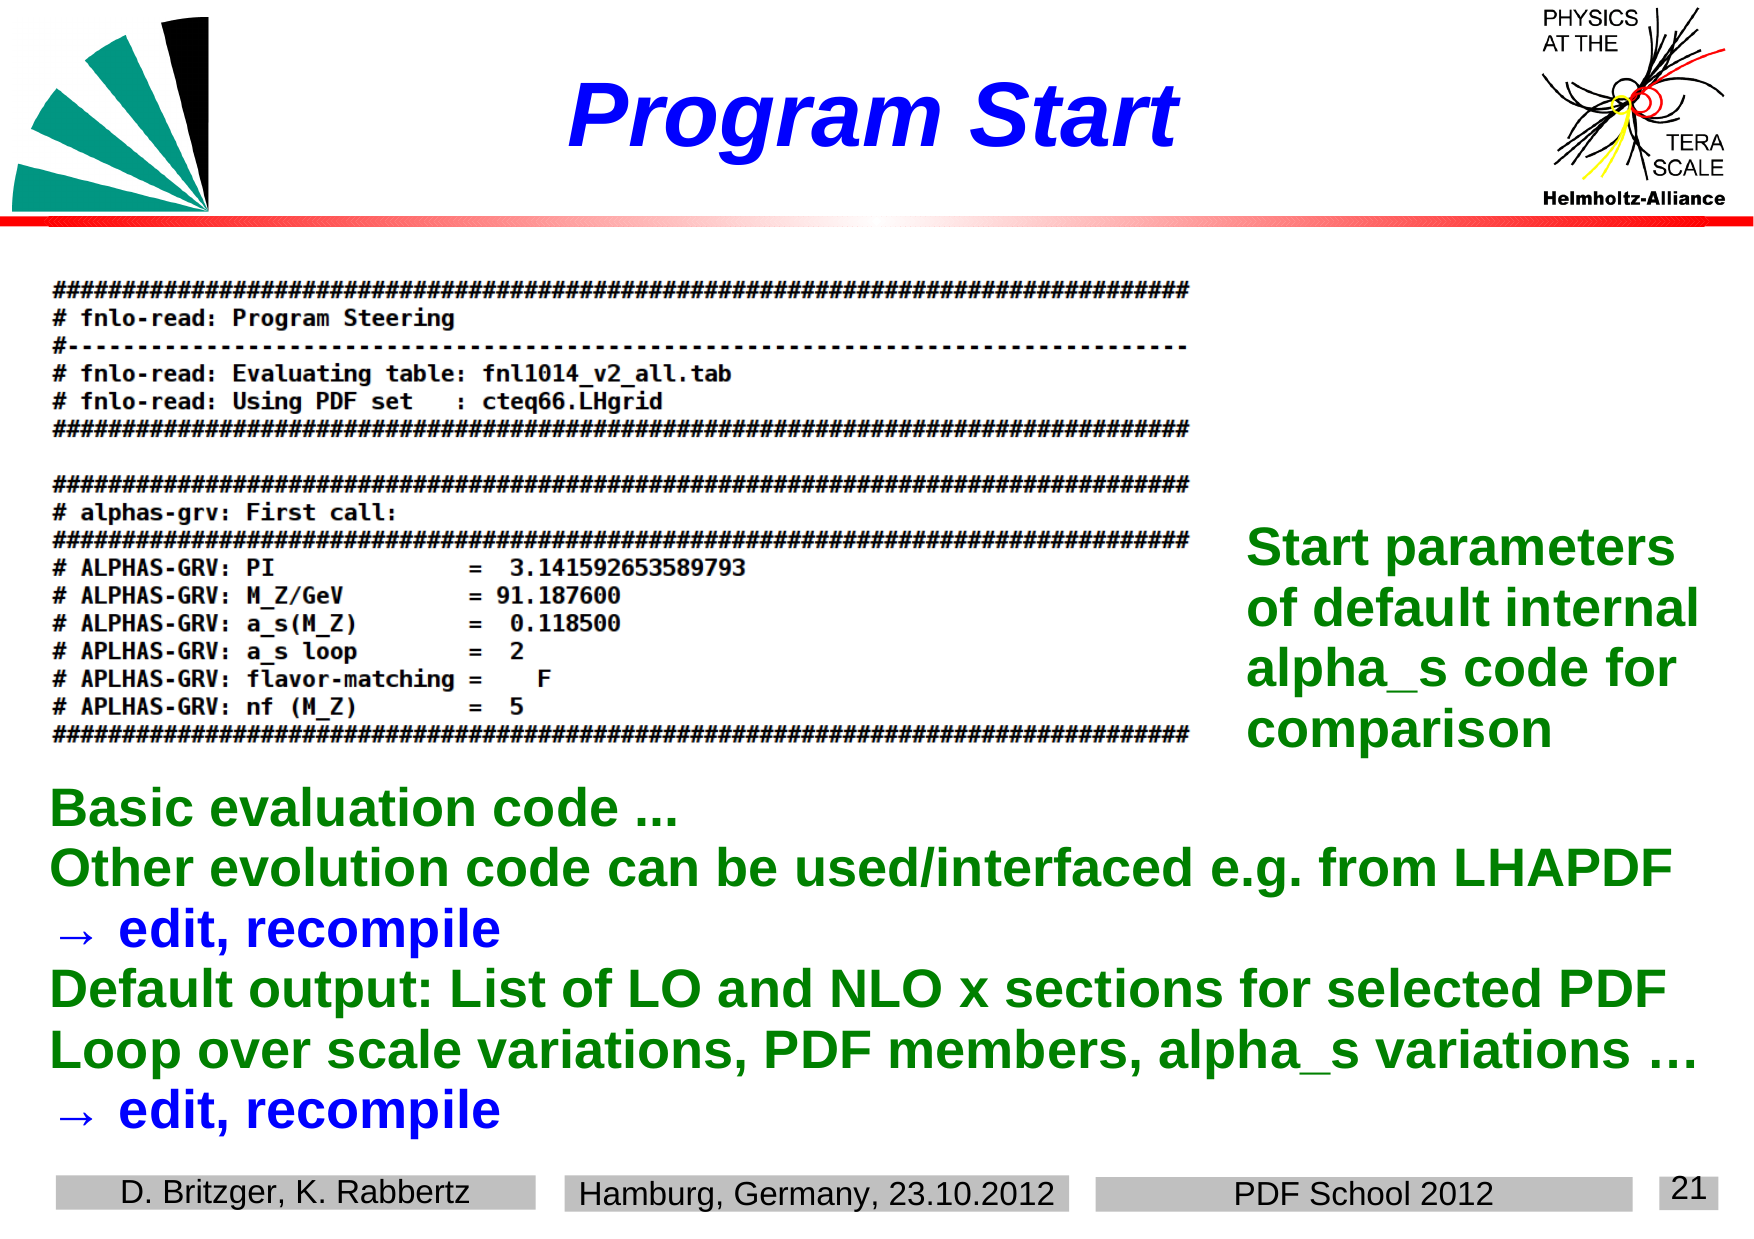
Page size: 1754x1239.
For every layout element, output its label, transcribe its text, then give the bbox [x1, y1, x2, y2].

picture [48, 274, 1201, 753]
title Program Start [220, 22, 1525, 207]
picture [1524, 0, 1742, 216]
picture [12, 17, 209, 214]
text_box Basic evaluation code ... Other evolution code can be used/interfaced e.g. from LHAPDF → edit, recompile Default output: List of LO and NLO x sections for selected PDF Loop over scale variations, PDF members, alpha_s variations … → edit, recompile [37, 771, 1716, 1147]
text_box Start parameters of default internal alpha_s code for comparison [1234, 510, 1714, 765]
